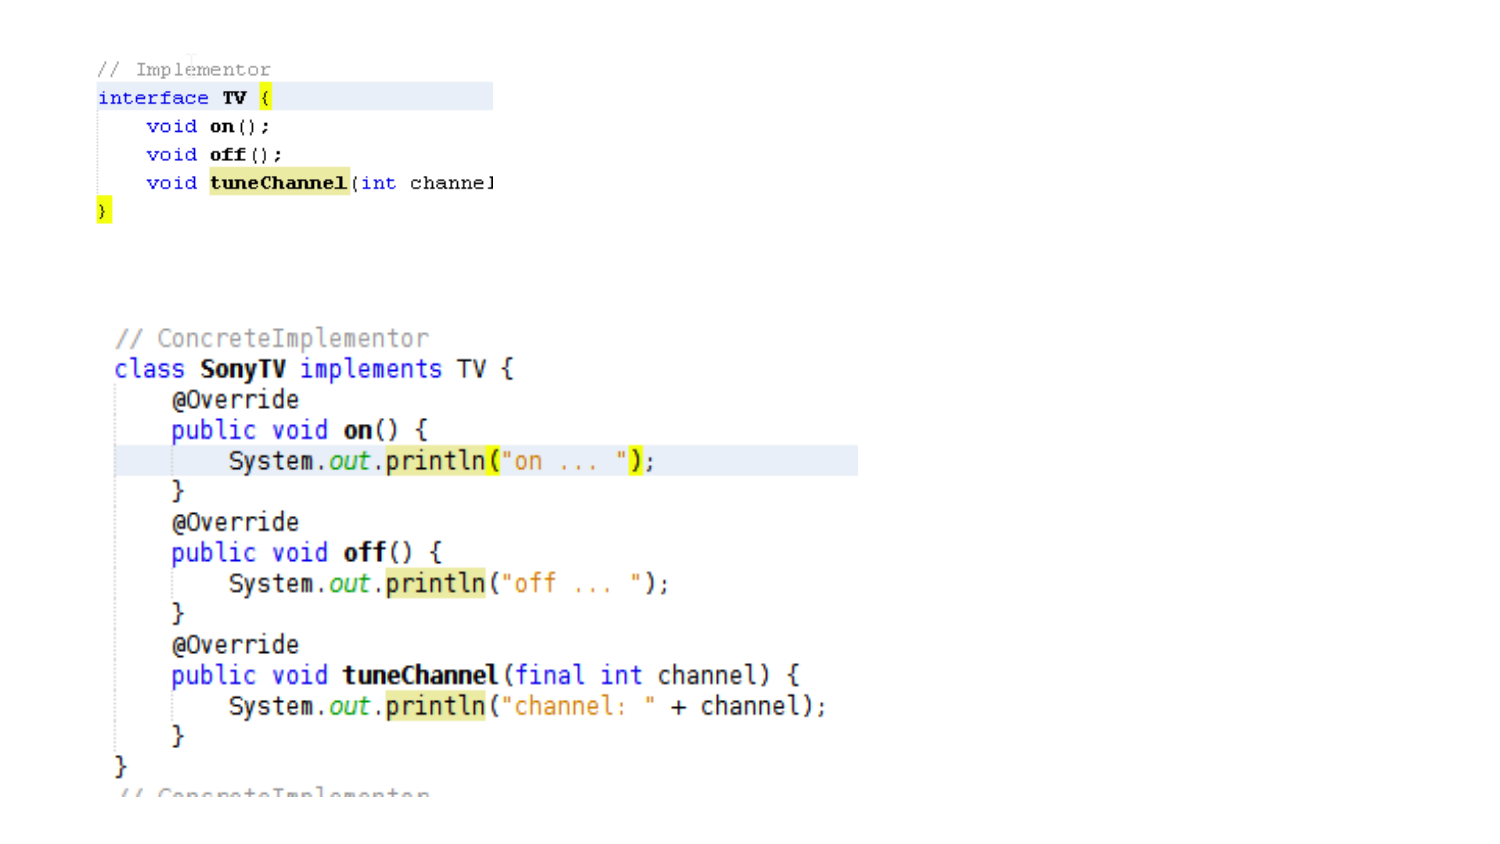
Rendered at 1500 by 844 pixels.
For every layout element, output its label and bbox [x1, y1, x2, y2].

picture [86, 38, 493, 238]
picture [98, 323, 858, 797]
